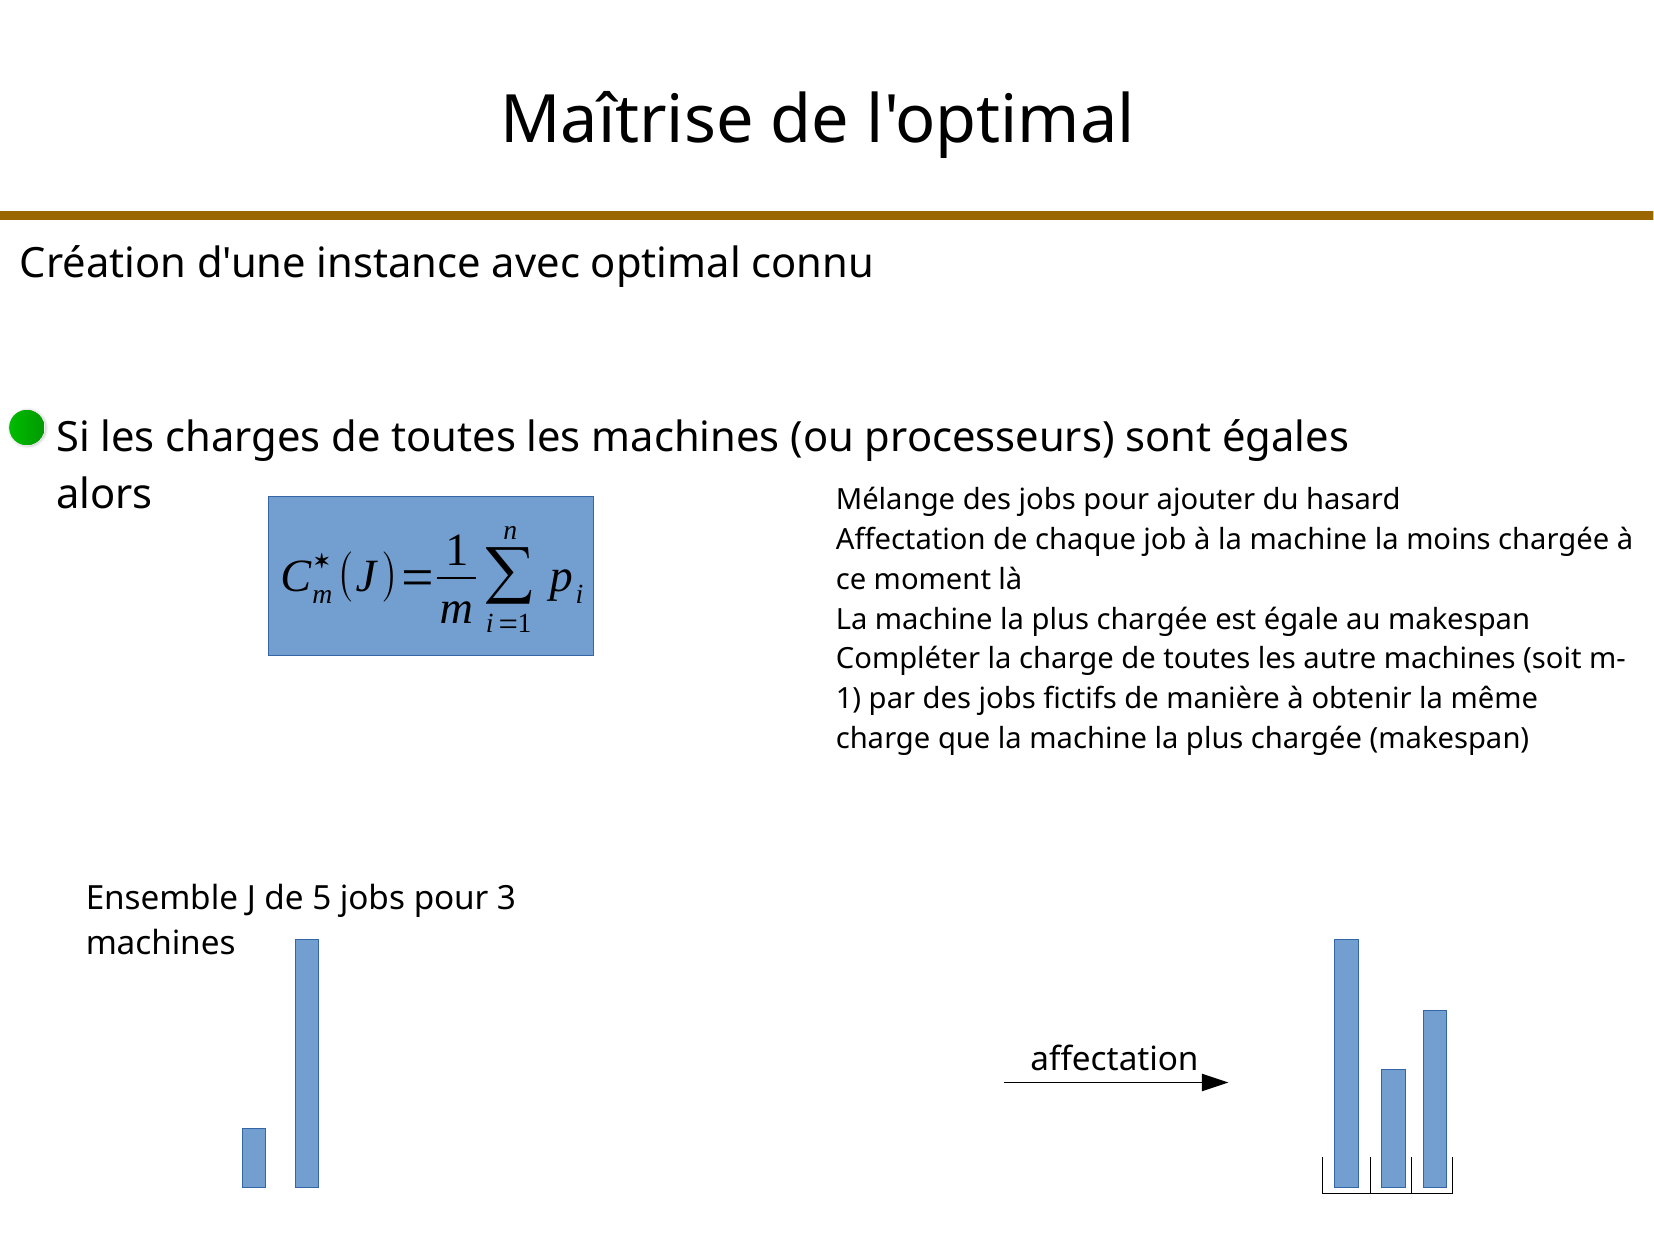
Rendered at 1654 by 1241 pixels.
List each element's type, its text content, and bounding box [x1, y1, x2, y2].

text_box [295, 996, 319, 1188]
text_box Création d'une instance avec optimal connu [5, 225, 922, 384]
text_box Mélange des jobs pour ajouter du hasard Affectation de chaque job à la machine la moins chargée à ce moment là La machine la plus chargée est égale au makespan Compléter la charge de toutes les autre machines (soit m-1) par des jobs fictifs de manière à obtenir la même charge que la machine la plus chargée (makespan) [820, 471, 1654, 723]
text_box [268, 638, 594, 656]
text_box [1423, 1010, 1447, 1188]
title Maîtrise de l'optimal [82, 46, 1571, 187]
text_box Si les charges de toutes les machines (ou processeurs) sont égales alors [41, 399, 1441, 473]
text_box [1334, 939, 1359, 1188]
text_box Ensemble J de 5 jobs pour 3 machines [71, 866, 674, 996]
text_box [242, 1128, 266, 1188]
text_box affectation [1015, 1027, 1217, 1083]
picture [6, 407, 50, 450]
picture [268, 513, 594, 638]
text_box [268, 496, 594, 513]
text_box [1381, 1069, 1406, 1188]
